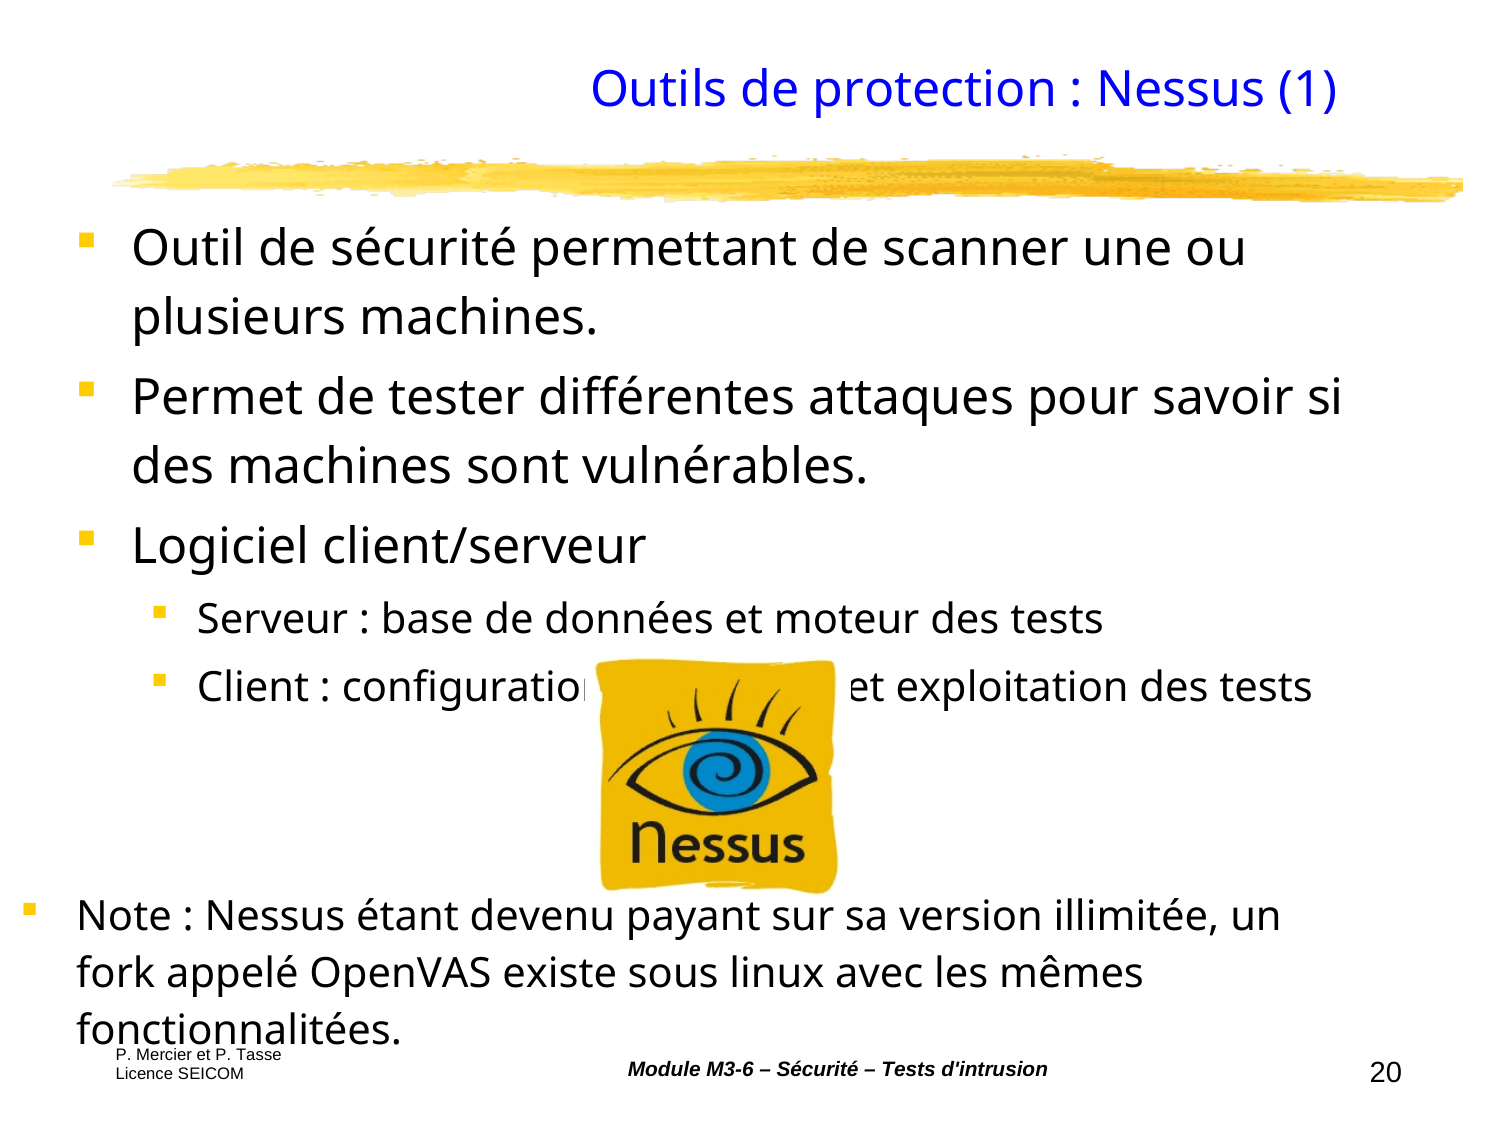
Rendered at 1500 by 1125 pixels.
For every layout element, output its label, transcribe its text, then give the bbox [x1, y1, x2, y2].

picture [112, 149, 1463, 213]
list Outil de sécurité permettant de scanner une ou plusieurs machines. Permet de tester différentes attaques pour savoir si des machines sont vulnérables. Logiciel client/serveur Serveur : base de données et moteur des tests Client : configuration, lancement et exploitation des tests [74, 212, 1417, 649]
list Note : Nessus étant devenu payant sur sa version illimitée, un fork appelé OpenVAS existe sous linux avec les mêmes fonctionnalitées. [20, 886, 1362, 1034]
title Outils de protection : Nessus (1) [62, 37, 1338, 138]
picture [585, 651, 851, 886]
